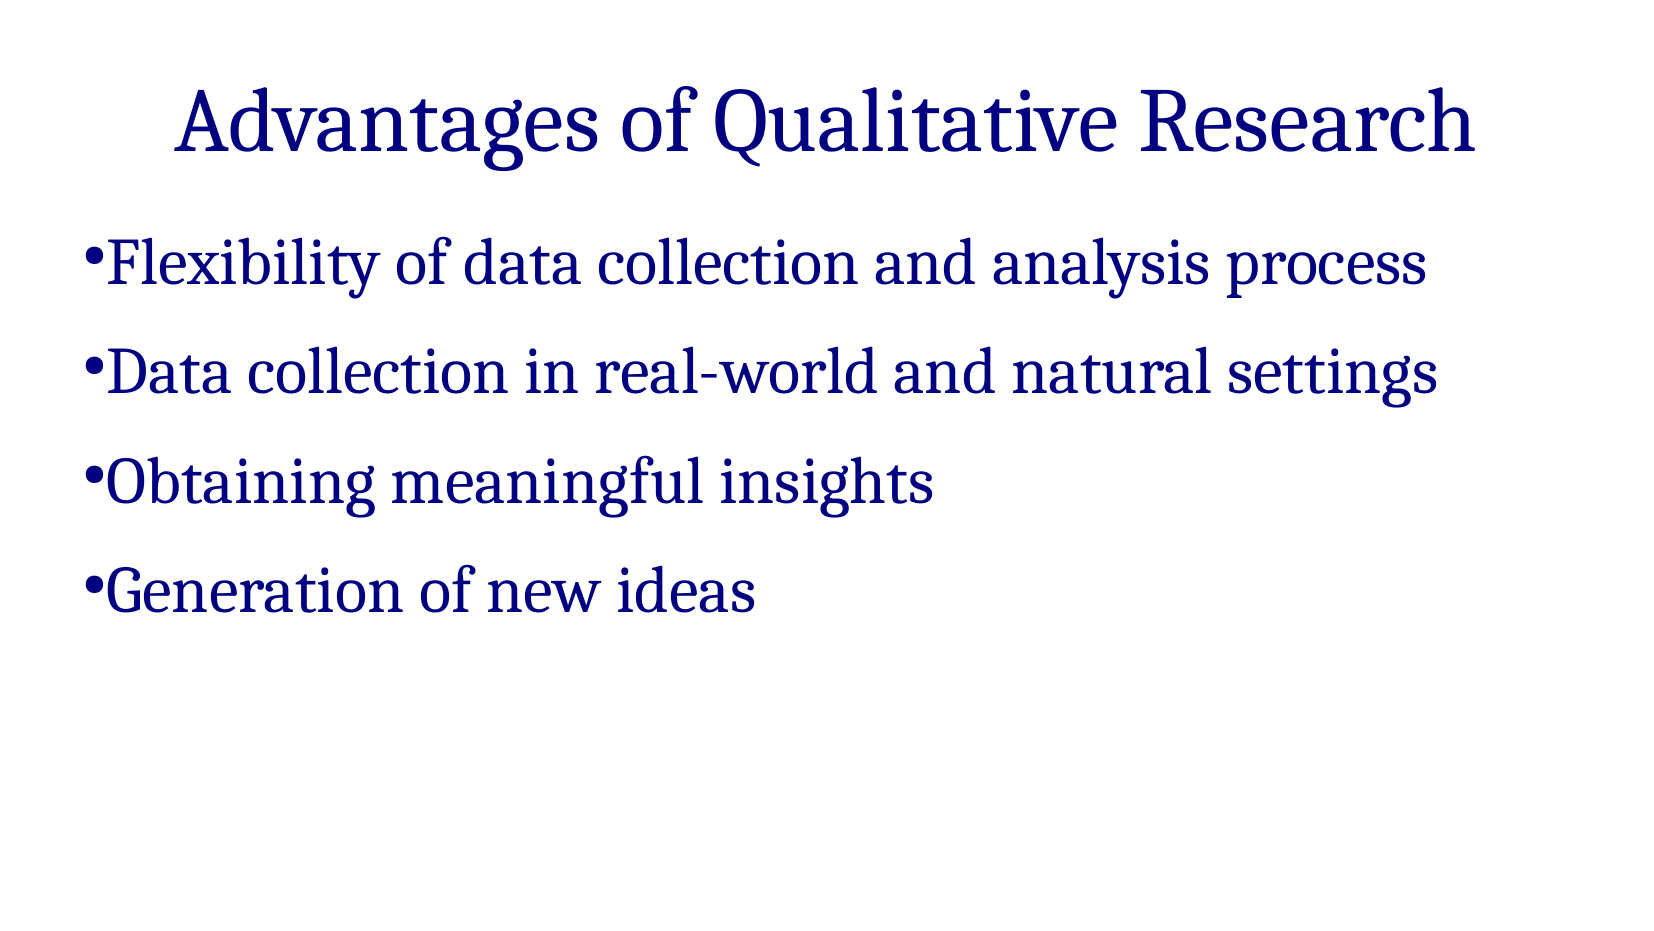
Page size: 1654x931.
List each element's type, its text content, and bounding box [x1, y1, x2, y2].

title Advantages of Qualitative Research [82, 37, 1571, 193]
list Flexibility of data collection and analysis process Data collection in real-world and natural settings Obtaining meaningful insights Generation of new ideas [82, 217, 1571, 758]
